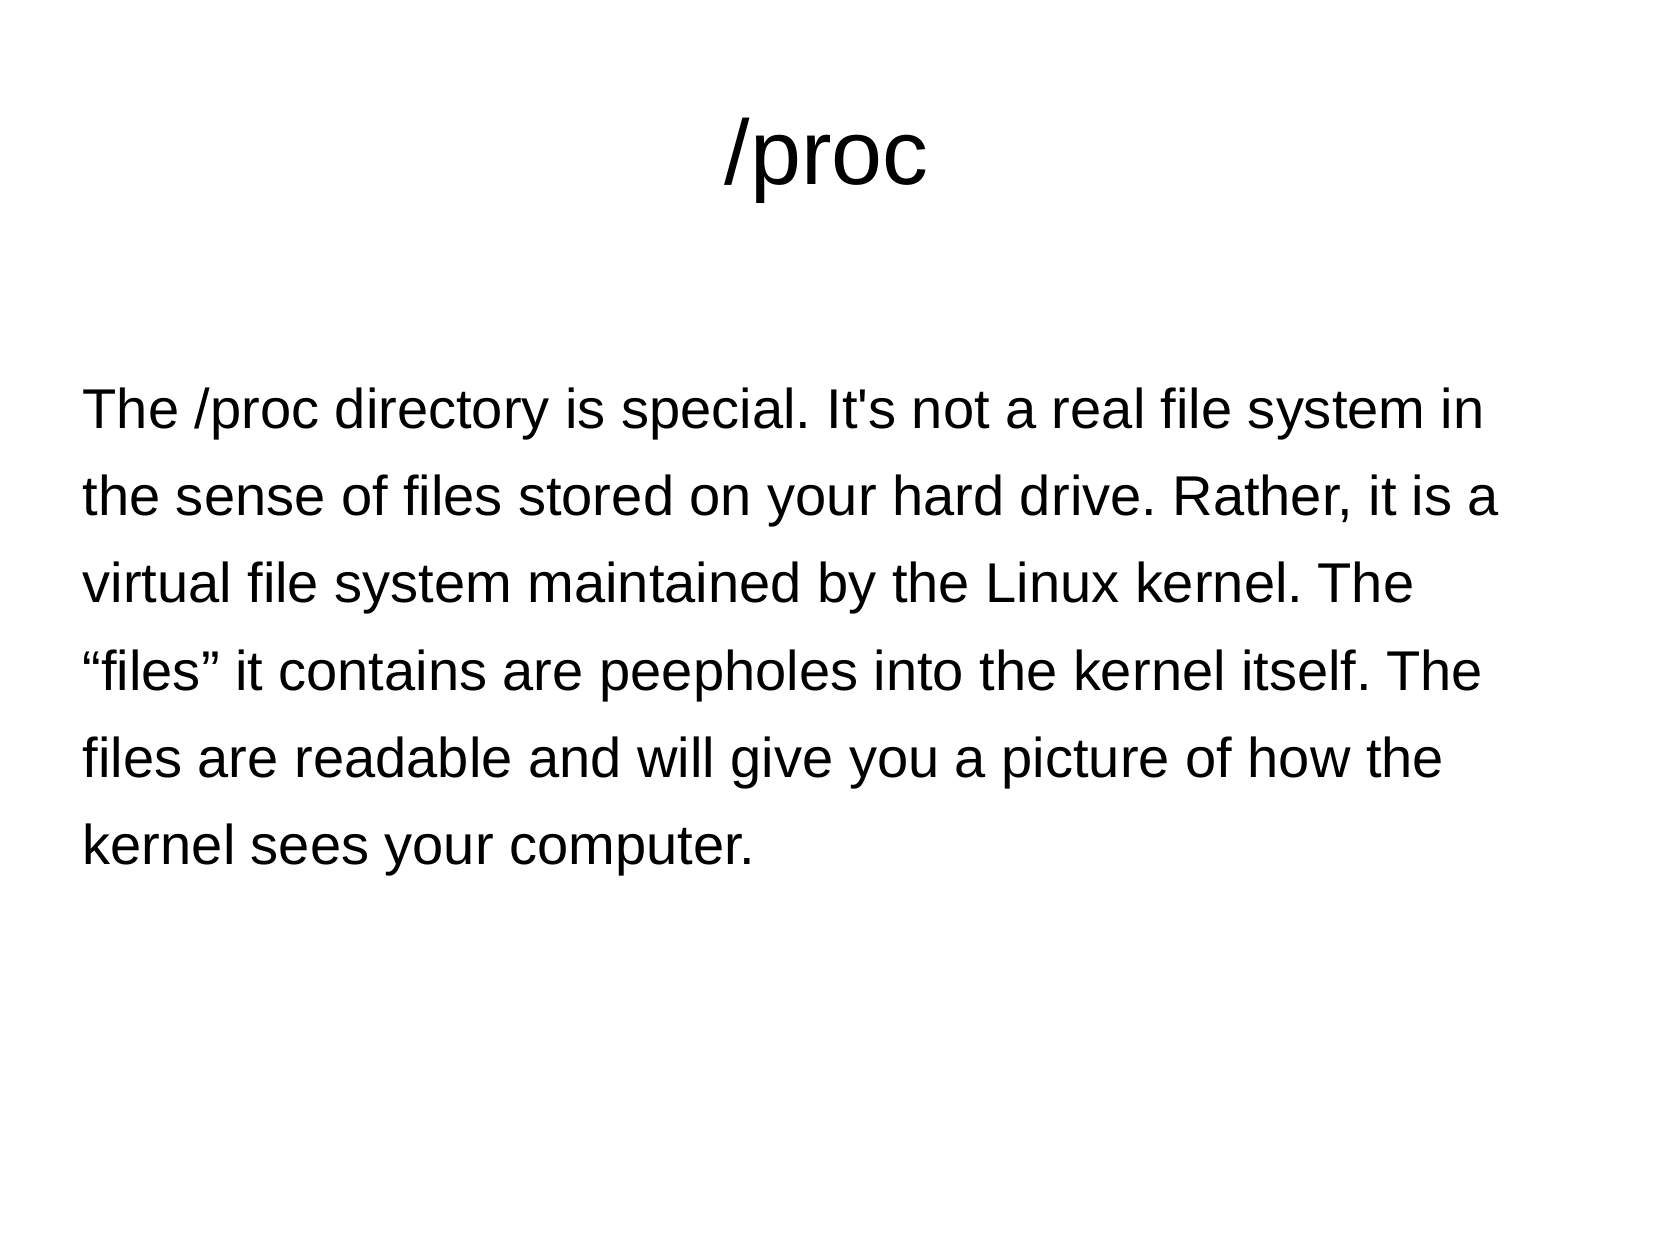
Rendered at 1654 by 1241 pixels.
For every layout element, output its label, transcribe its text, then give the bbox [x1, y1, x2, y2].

list The /proc directory is special. It's not a real file system in the sense of files stored on your hard drive. Rather, it is a virtual file system maintained by the Linux kernel. The “files” it contains are peepholes into the kernel itself. The files are readable and will give you a picture of how the kernel sees your computer. [82, 290, 1571, 1010]
title /proc [82, 49, 1571, 257]
